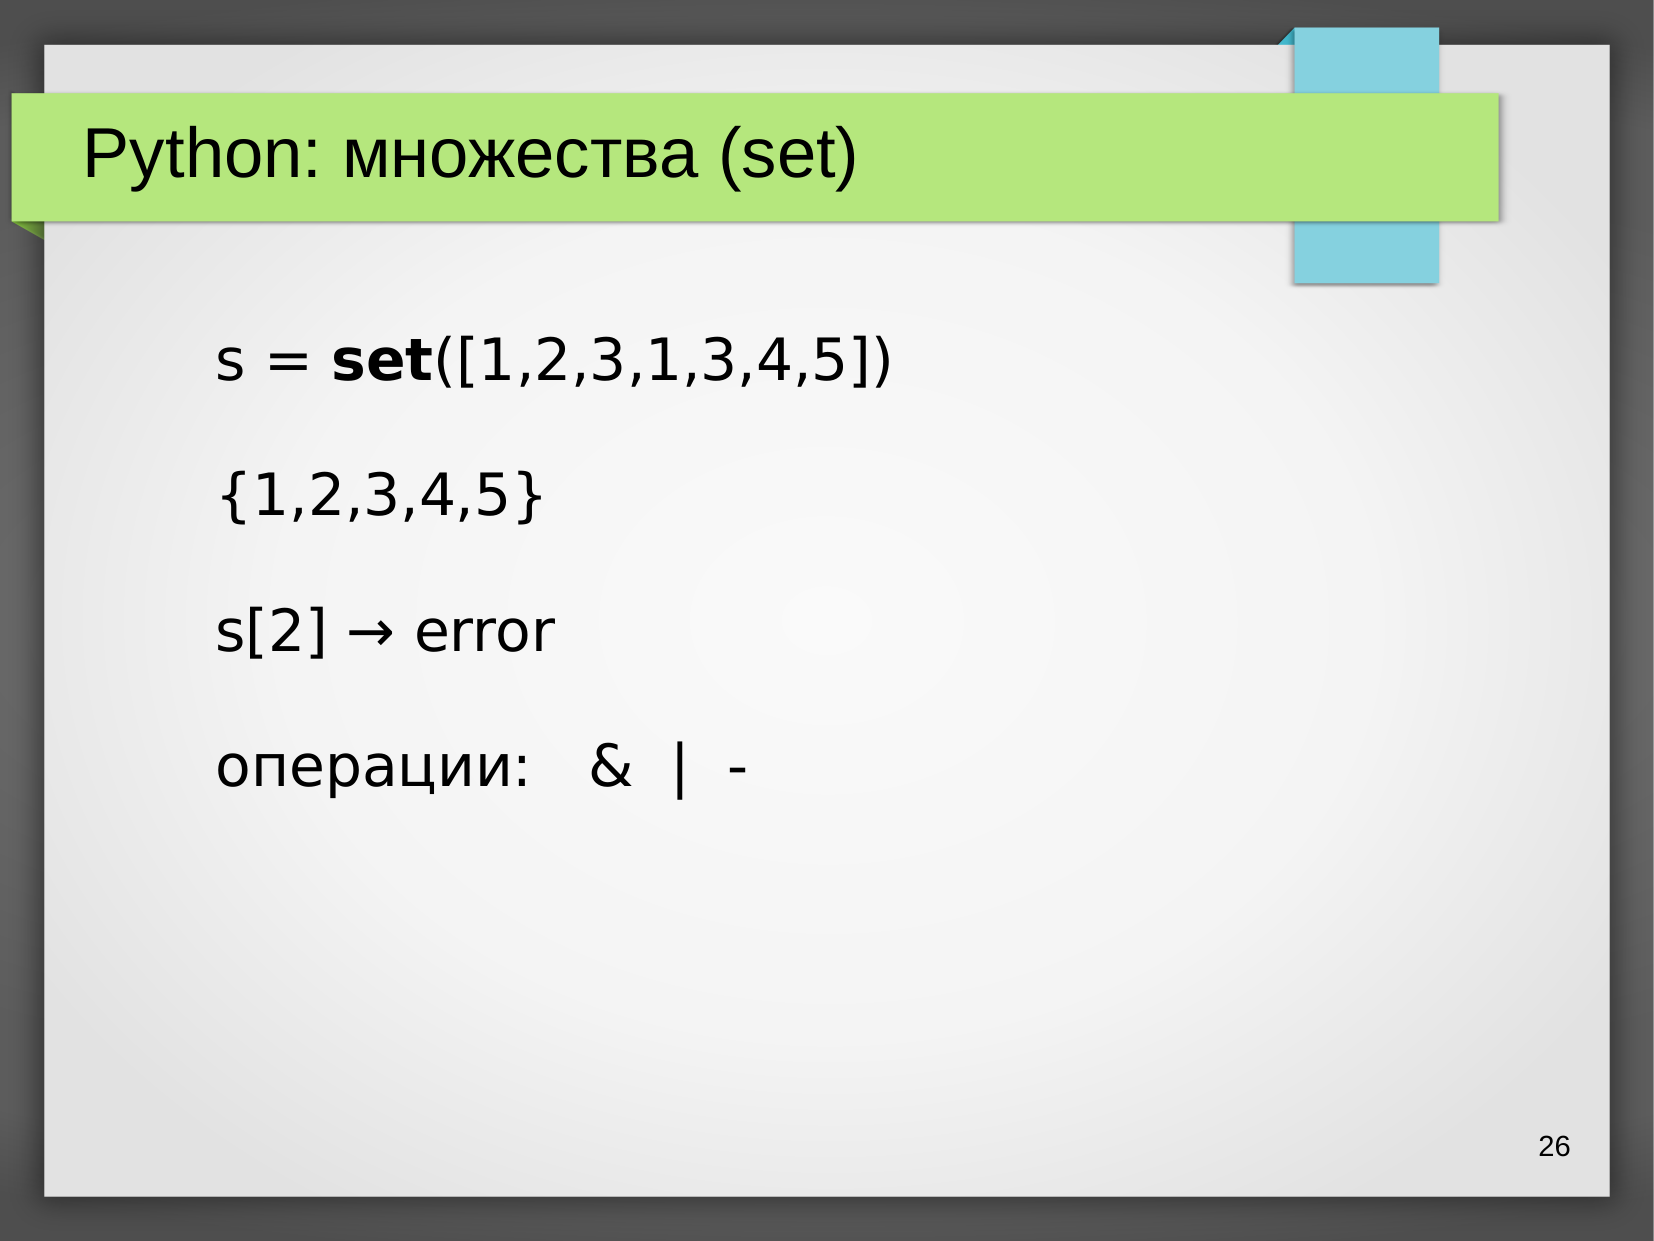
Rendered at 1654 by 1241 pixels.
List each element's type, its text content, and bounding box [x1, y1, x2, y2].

picture [0, 0, 1654, 1241]
text_box s = set([1,2,3,1,3,4,5]) {1,2,3,4,5} s[2] → error операции: & | - [200, 318, 1382, 1123]
title Python: множества (set) [82, 49, 1571, 257]
